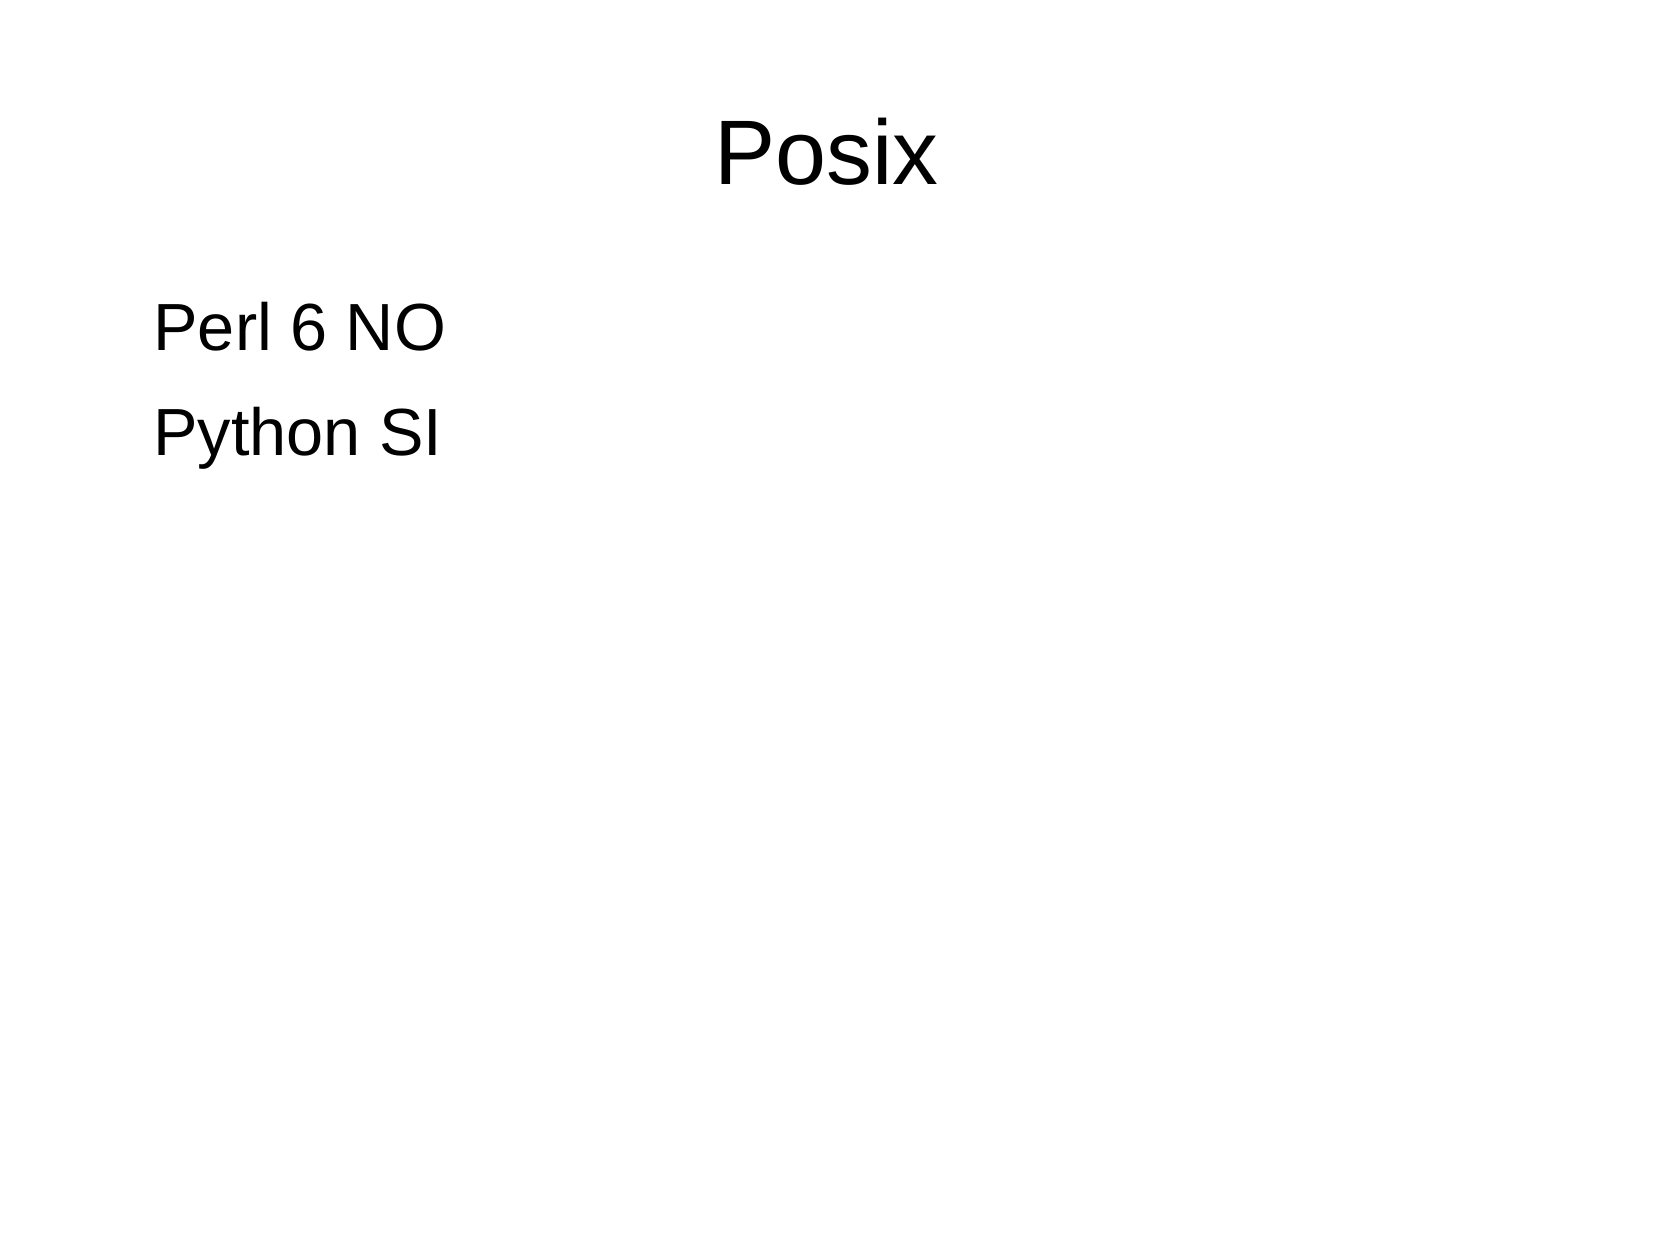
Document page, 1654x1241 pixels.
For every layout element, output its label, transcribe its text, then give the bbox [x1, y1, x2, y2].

title Posix [82, 49, 1571, 257]
list Perl 6 NO Python SI [82, 290, 1571, 1010]
